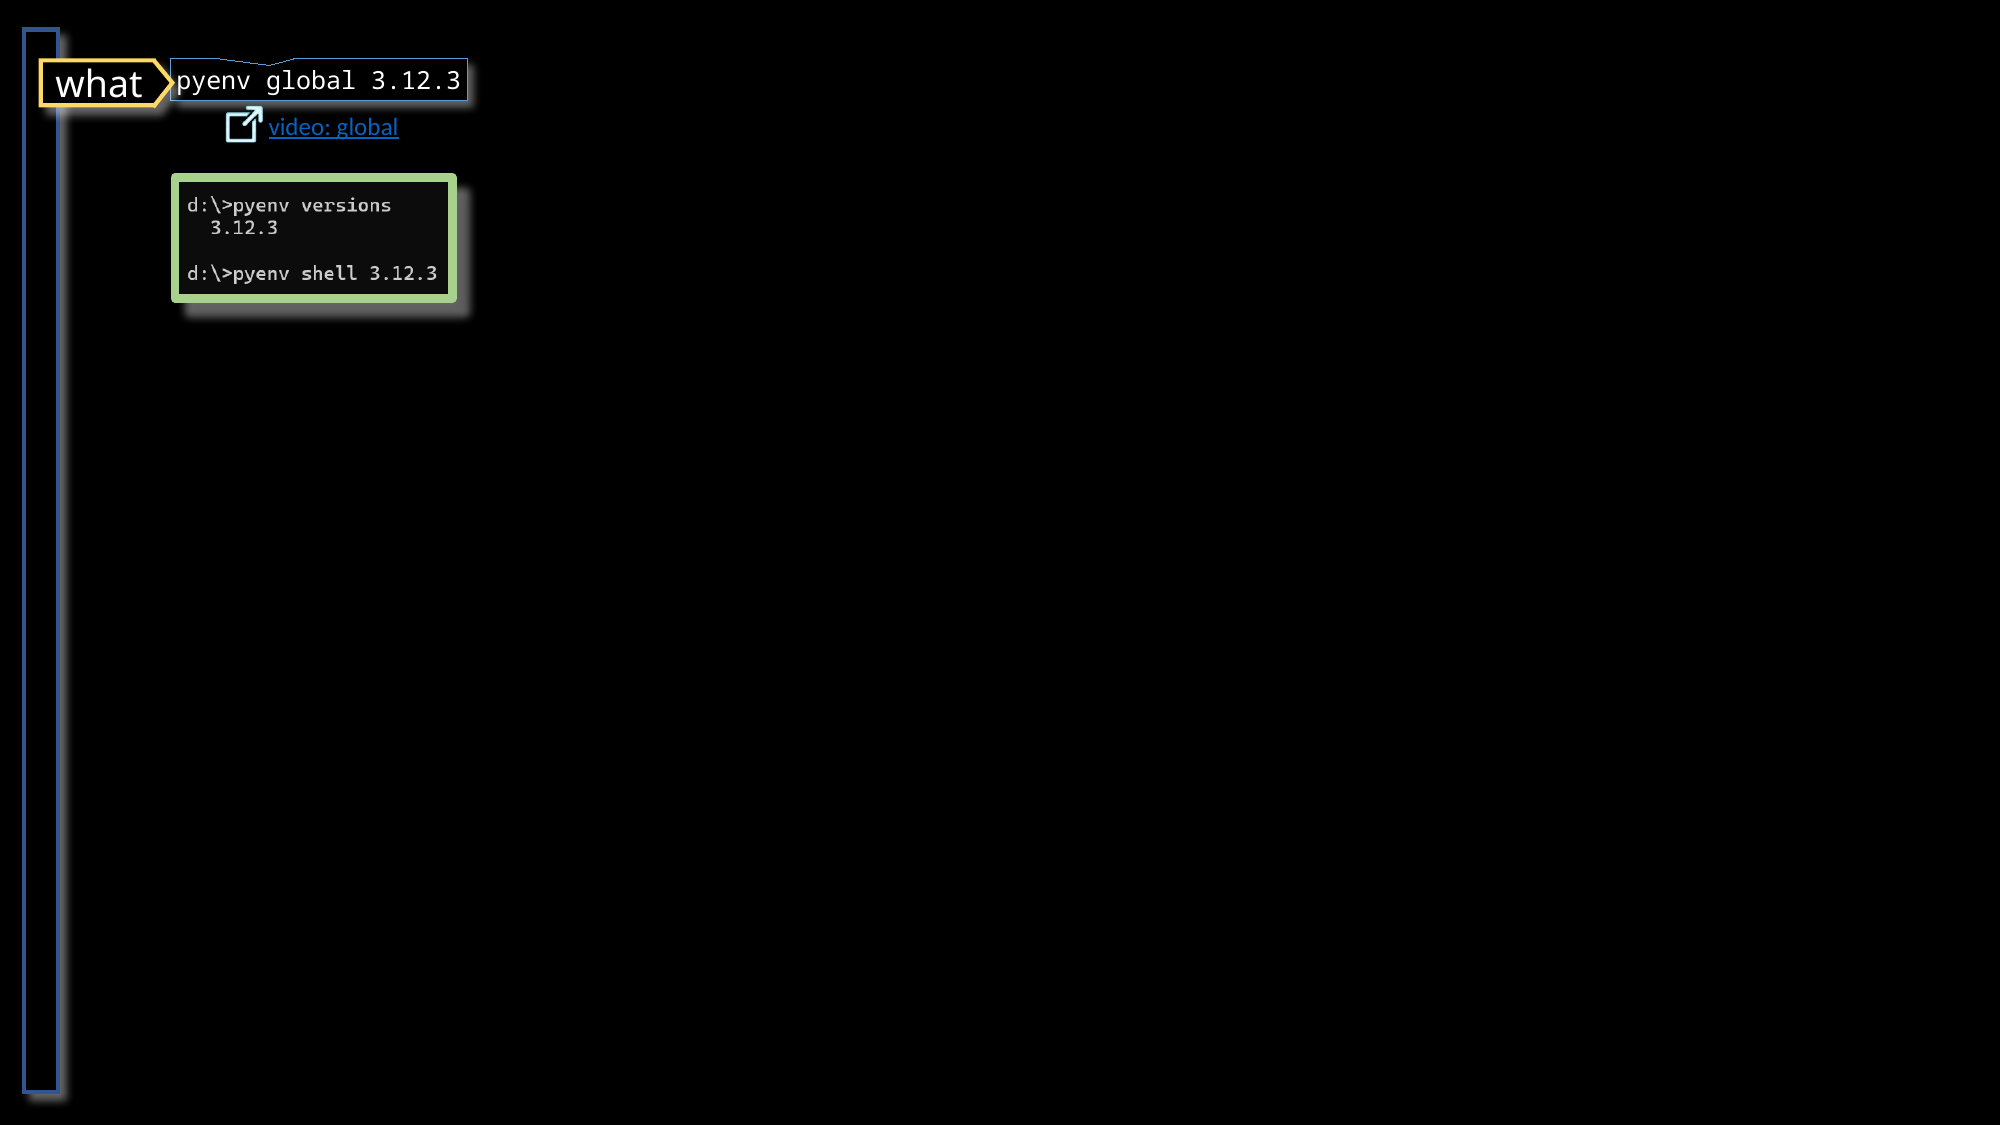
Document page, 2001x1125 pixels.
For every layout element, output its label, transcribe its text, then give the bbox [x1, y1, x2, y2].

picture [221, 101, 267, 147]
text_box [23, 29, 58, 1093]
text_box what [40, 60, 173, 106]
text_box pyenv global 3.12.3 [170, 58, 468, 101]
picture [178, 181, 449, 295]
text_box video: global [253, 103, 414, 148]
